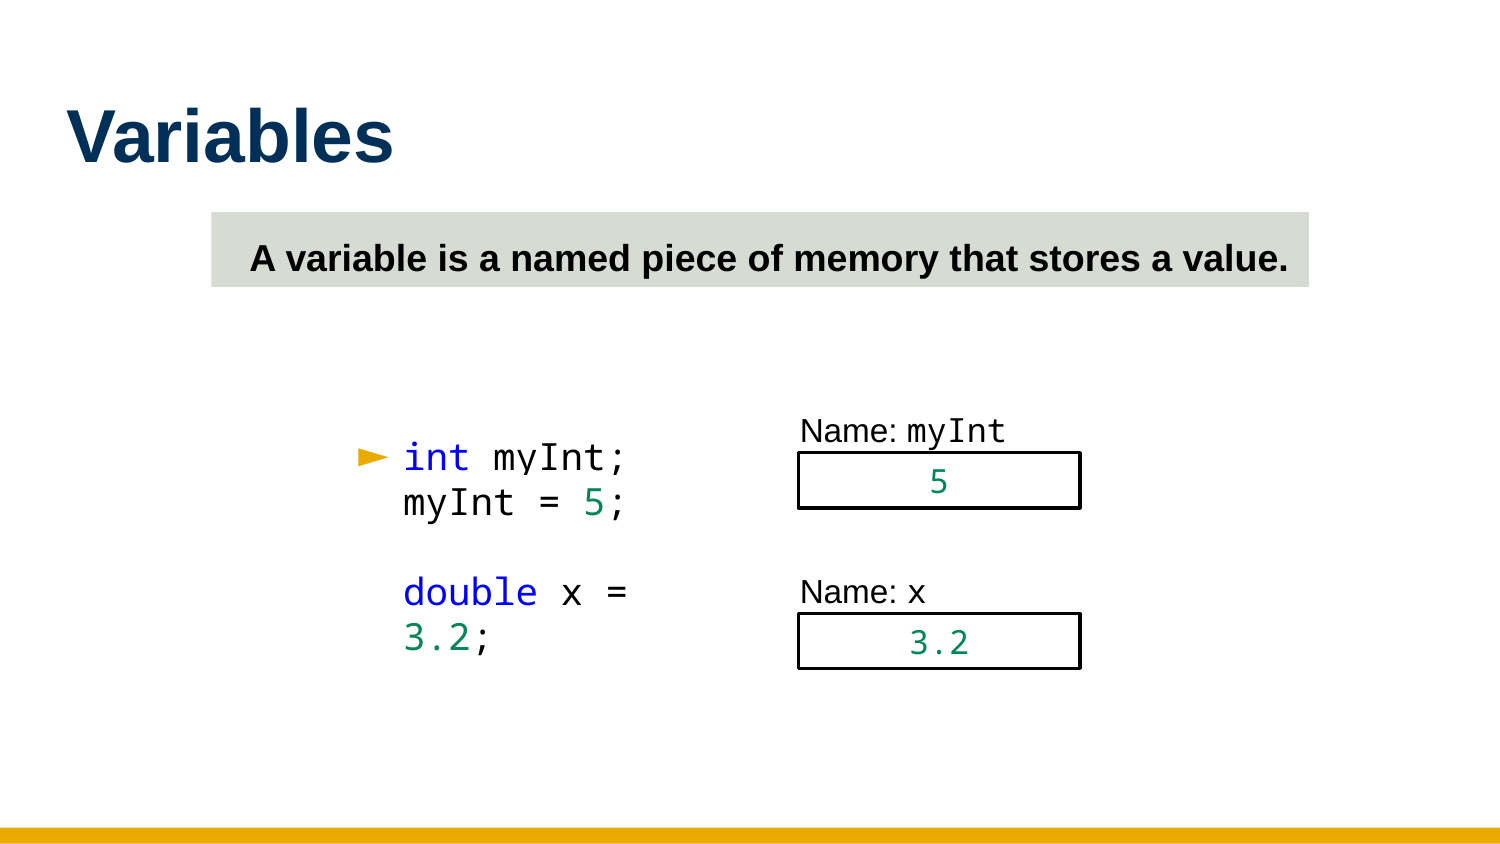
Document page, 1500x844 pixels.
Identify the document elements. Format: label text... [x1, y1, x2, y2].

text_box Name: x [784, 562, 1025, 618]
title Variables [51, 72, 1449, 189]
text_box 3.2 [798, 613, 1080, 669]
text_box 5 [899, 453, 979, 509]
text_box A variable is a named piece of memory that stores a value. [211, 212, 1309, 287]
text_box [358, 448, 389, 467]
text_box Name: myInt [784, 401, 1025, 457]
text_box int myInt; myInt = 5; double x = 3.2; [388, 425, 755, 666]
